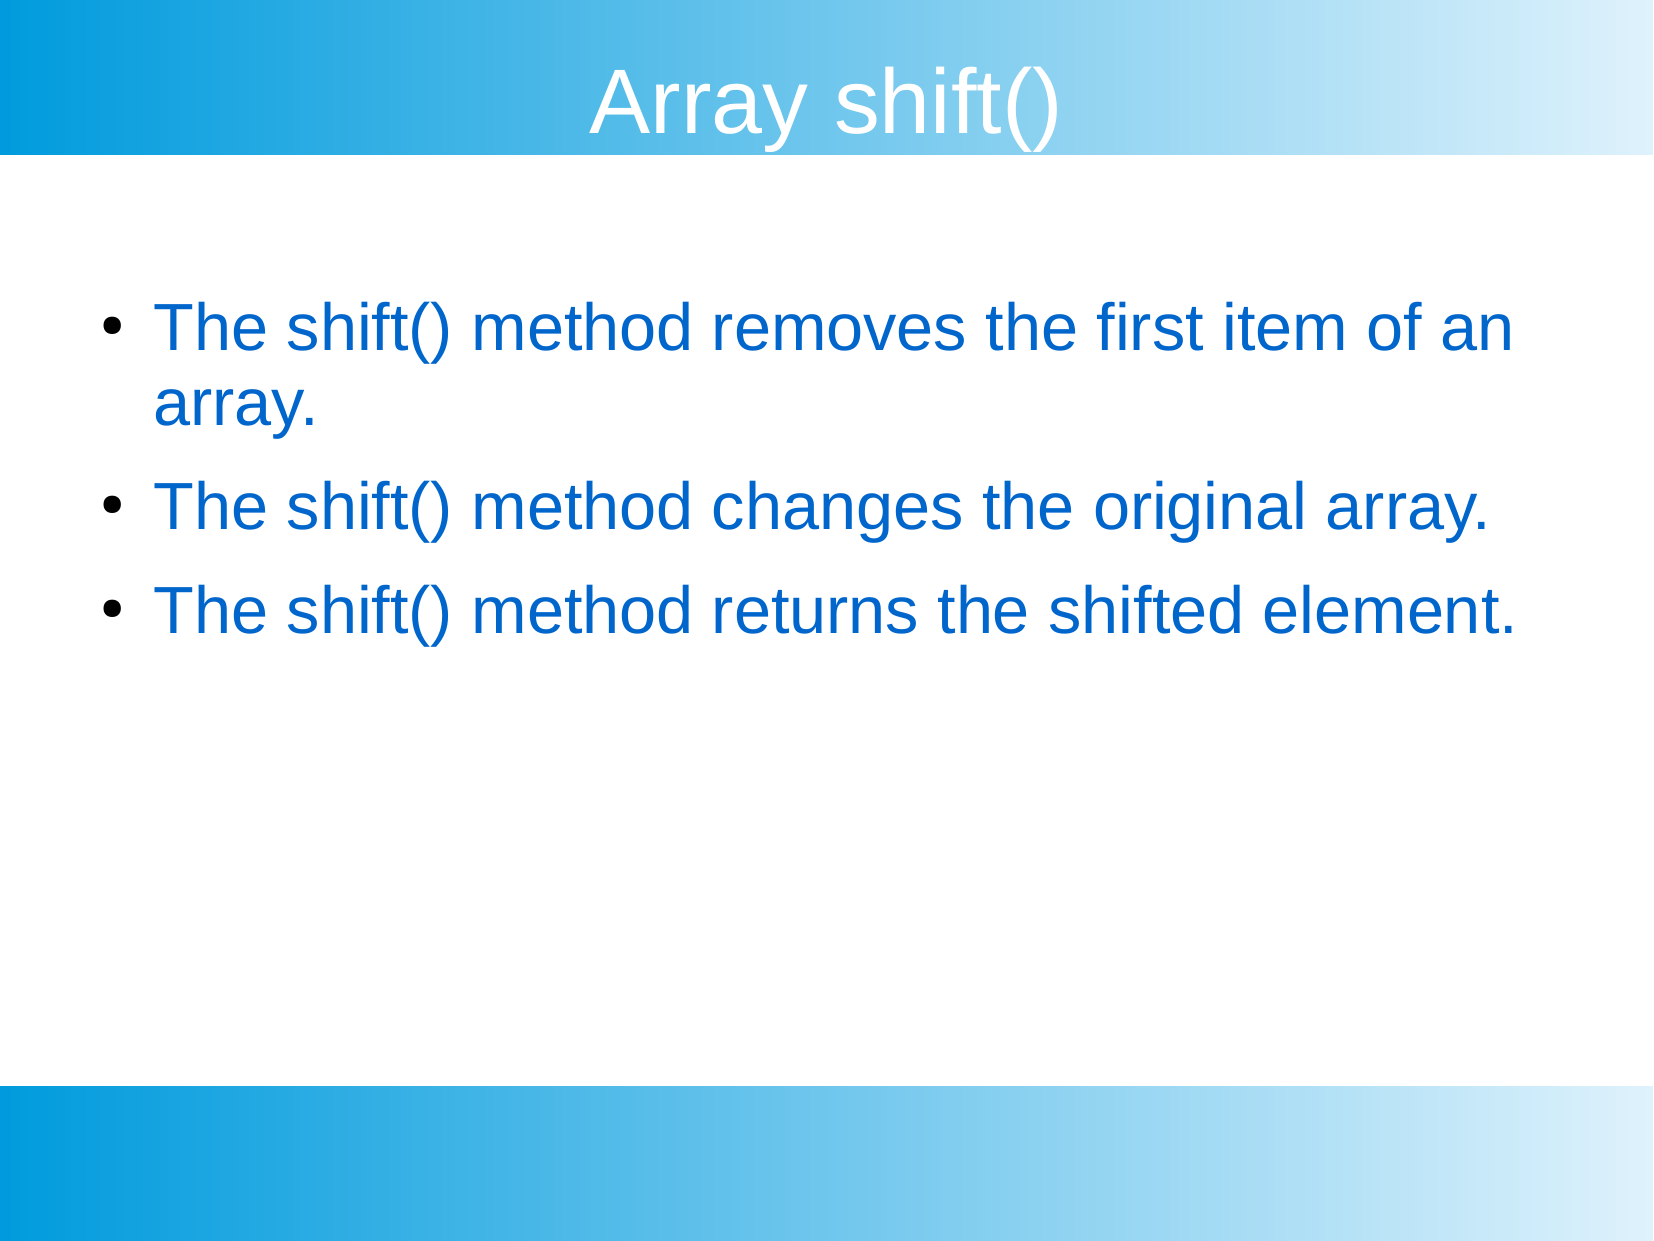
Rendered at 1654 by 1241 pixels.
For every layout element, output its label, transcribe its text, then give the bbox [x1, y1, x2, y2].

list The shift() method removes the first item of an array. The shift() method changes the original array. The shift() method returns the shifted element. [82, 290, 1571, 1010]
title Array shift() [82, 49, 1571, 155]
